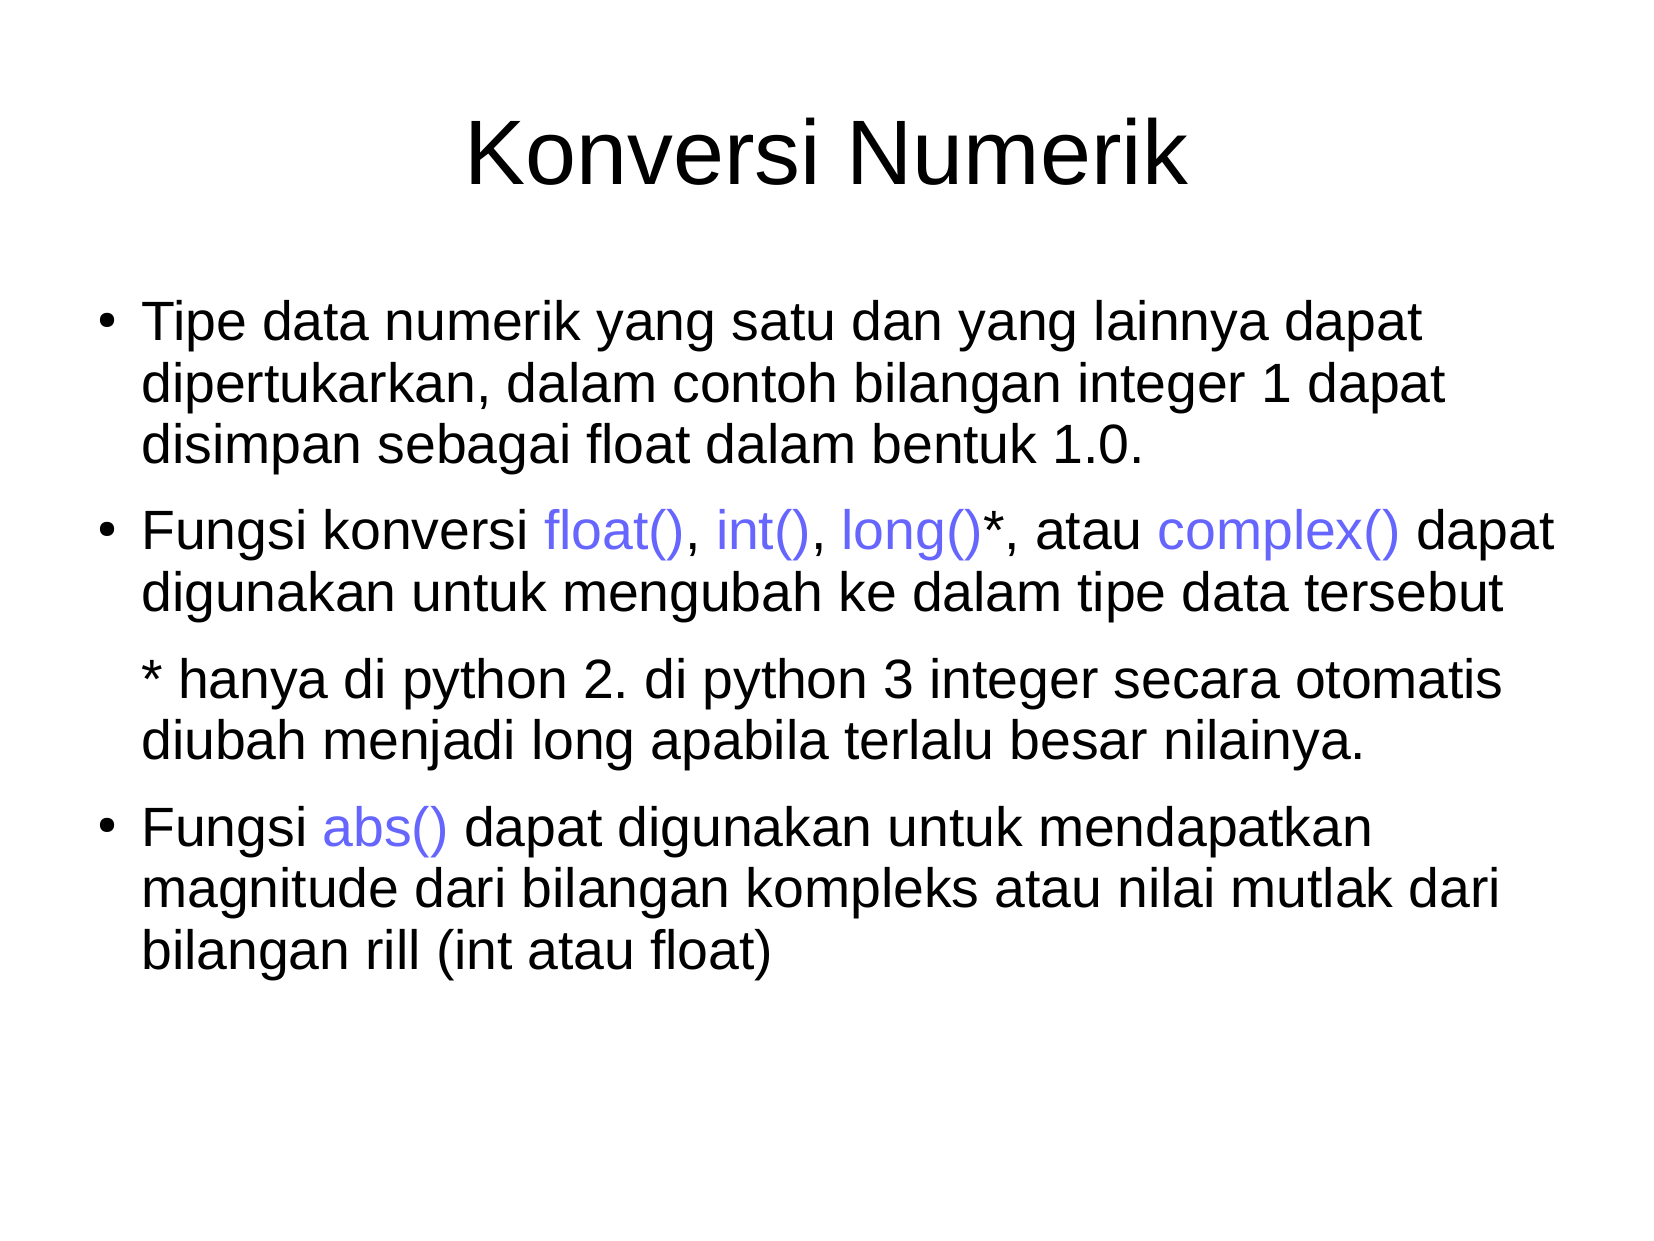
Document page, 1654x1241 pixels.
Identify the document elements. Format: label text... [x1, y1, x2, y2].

title Konversi Numerik [82, 49, 1571, 257]
list Tipe data numerik yang satu dan yang lainnya dapat dipertukarkan, dalam contoh bilangan integer 1 dapat disimpan sebagai float dalam bentuk 1.0. Fungsi konversi float(), int(), long()*, atau complex() dapat digunakan untuk mengubah ke dalam tipe data tersebut * hanya di python 2. di python 3 integer secara otomatis diubah menjadi long apabila terlalu besar nilainya. Fungsi abs() dapat digunakan untuk mendapatkan magnitude dari bilangan kompleks atau nilai mutlak dari bilangan rill (int atau float) [82, 290, 1571, 1010]
